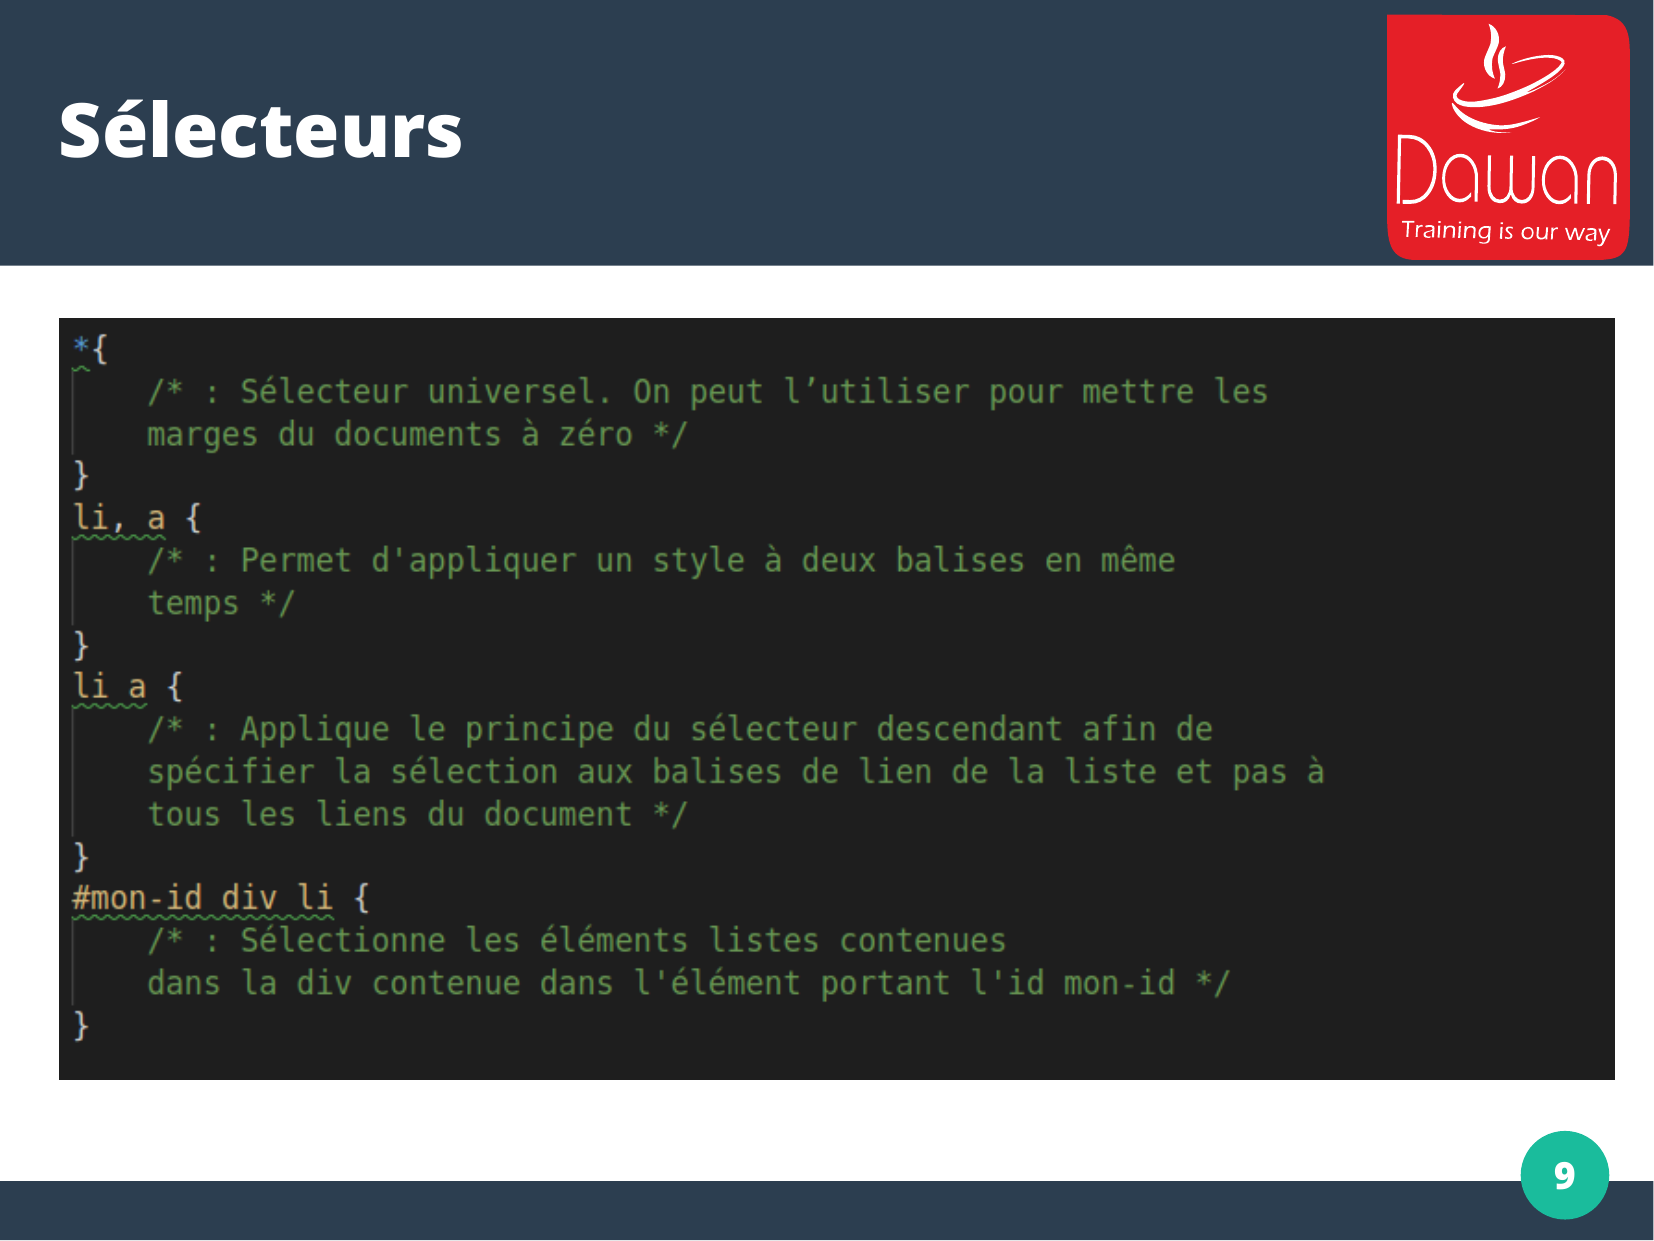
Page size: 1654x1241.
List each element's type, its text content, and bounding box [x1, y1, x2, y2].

picture [59, 318, 1615, 1080]
title Sélecteurs [59, 49, 1387, 207]
picture [1387, 14, 1630, 260]
